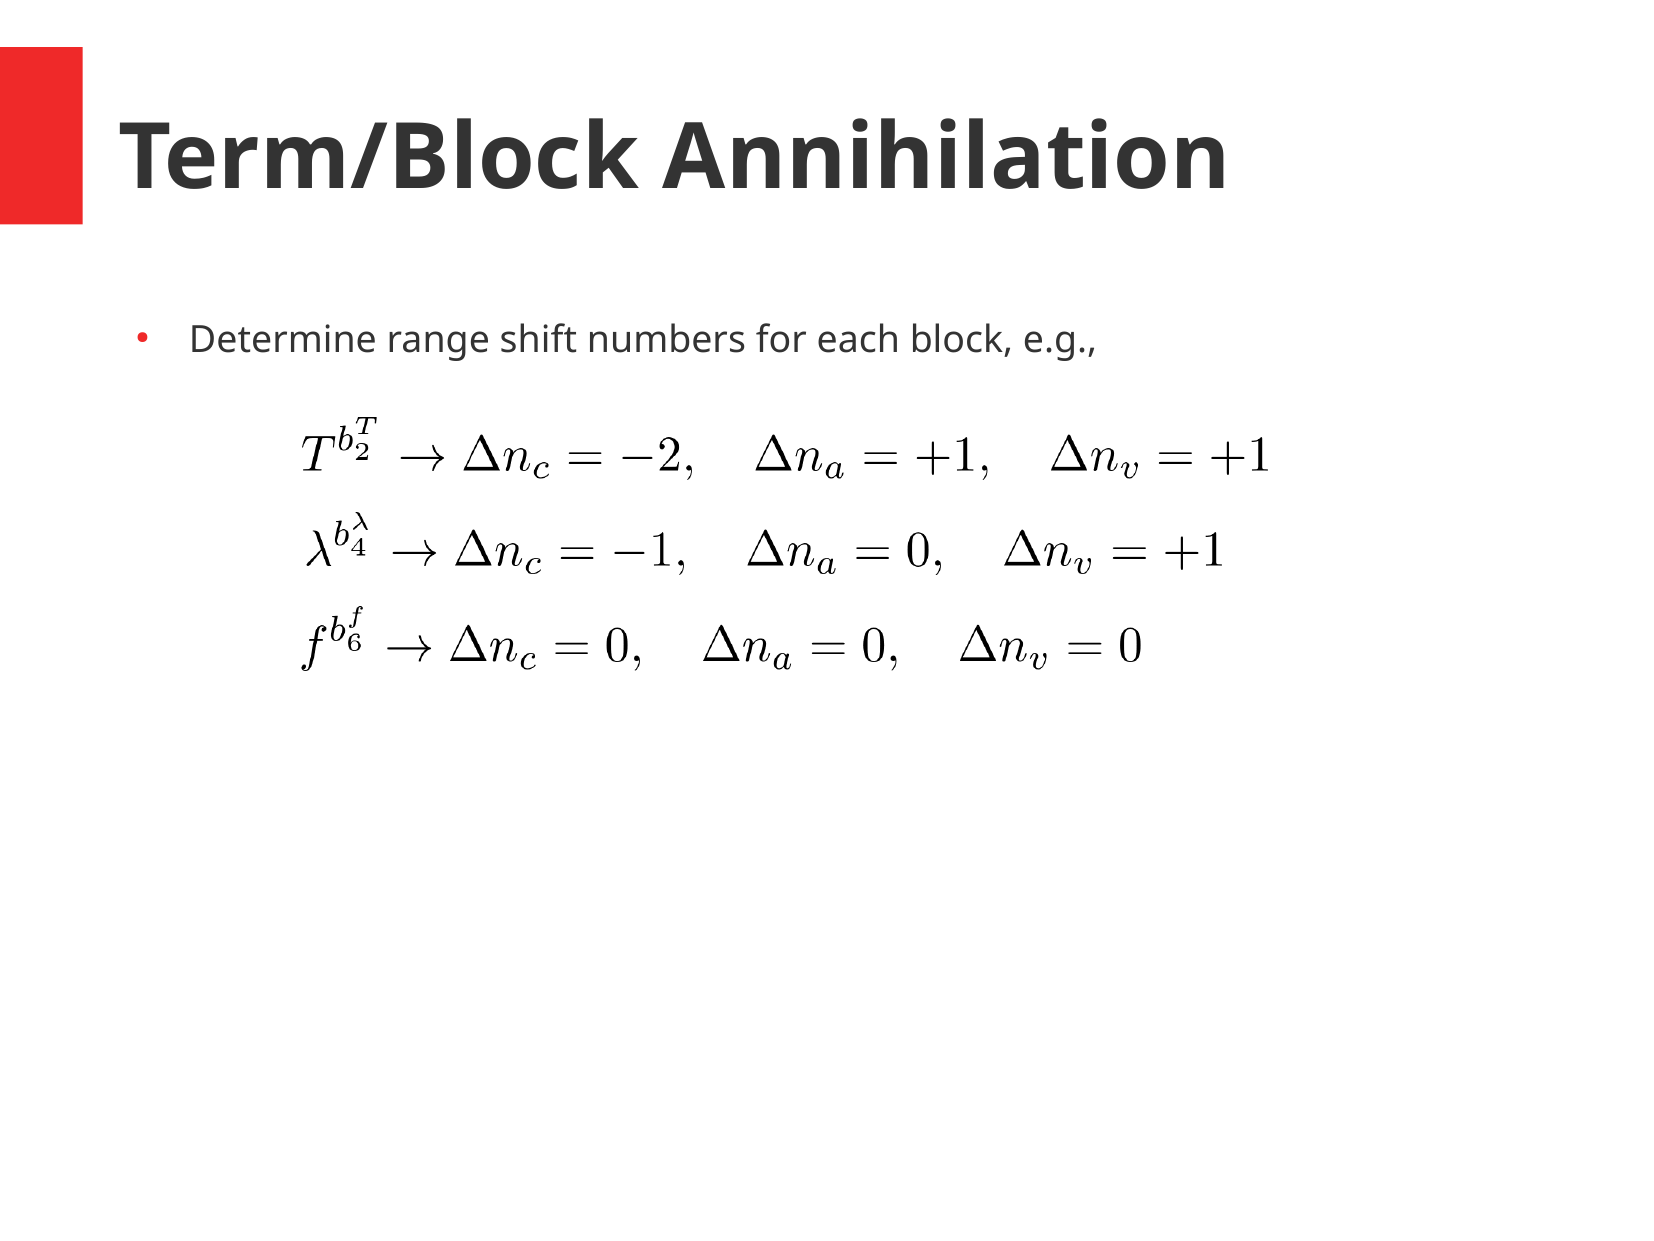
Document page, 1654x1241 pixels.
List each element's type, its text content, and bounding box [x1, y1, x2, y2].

picture [306, 512, 1222, 575]
list Determine range shift numbers for each block, e.g., [118, 312, 1536, 559]
picture [301, 606, 1141, 671]
picture [301, 417, 1268, 480]
title Term/Block Annihilation [118, 49, 1571, 257]
